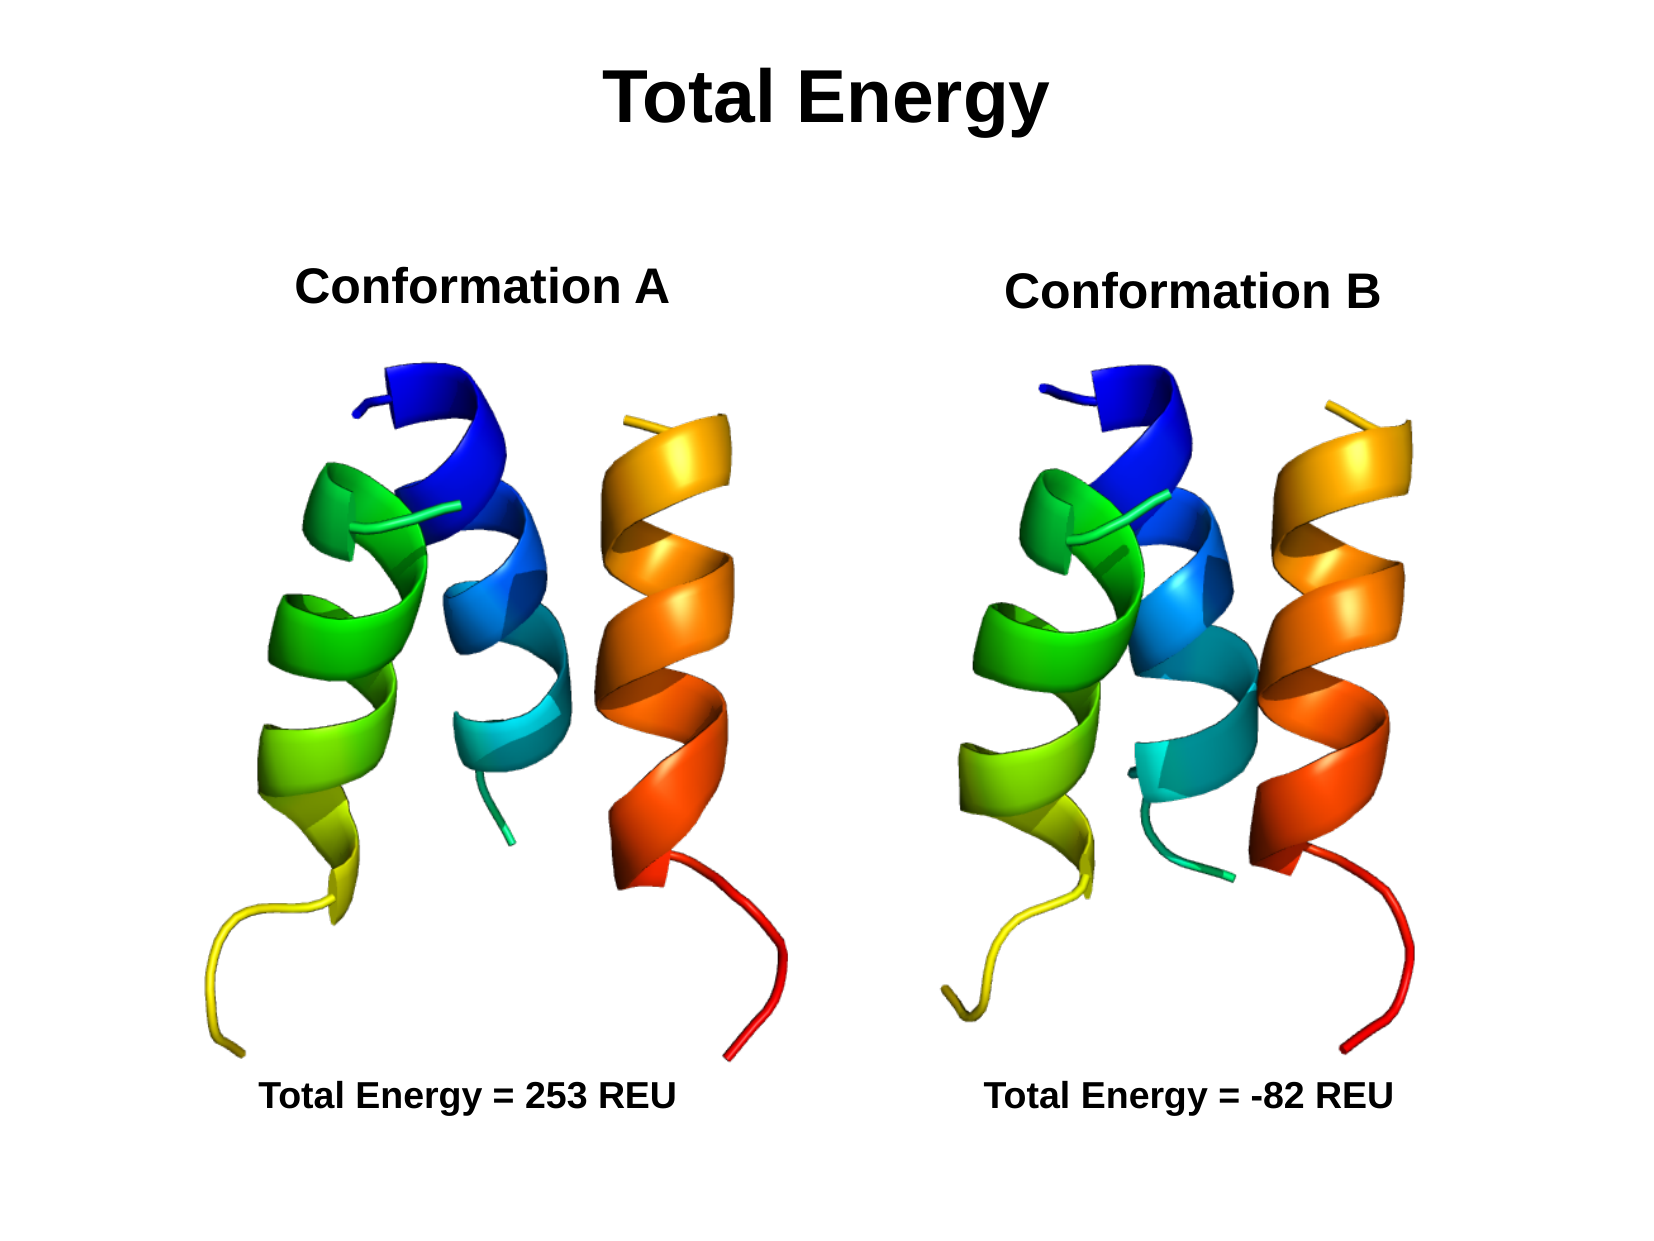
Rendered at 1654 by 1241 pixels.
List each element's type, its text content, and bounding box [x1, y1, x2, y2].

text_box Total Energy [0, 47, 1654, 146]
picture [193, 324, 826, 1083]
text_box Conformation B [976, 255, 1411, 382]
text_box Conformation A [276, 251, 688, 325]
text_box Total Energy = 253 REU [243, 1066, 713, 1165]
picture [883, 324, 1516, 1083]
text_box Total Energy = -82 REU [969, 1066, 1438, 1165]
